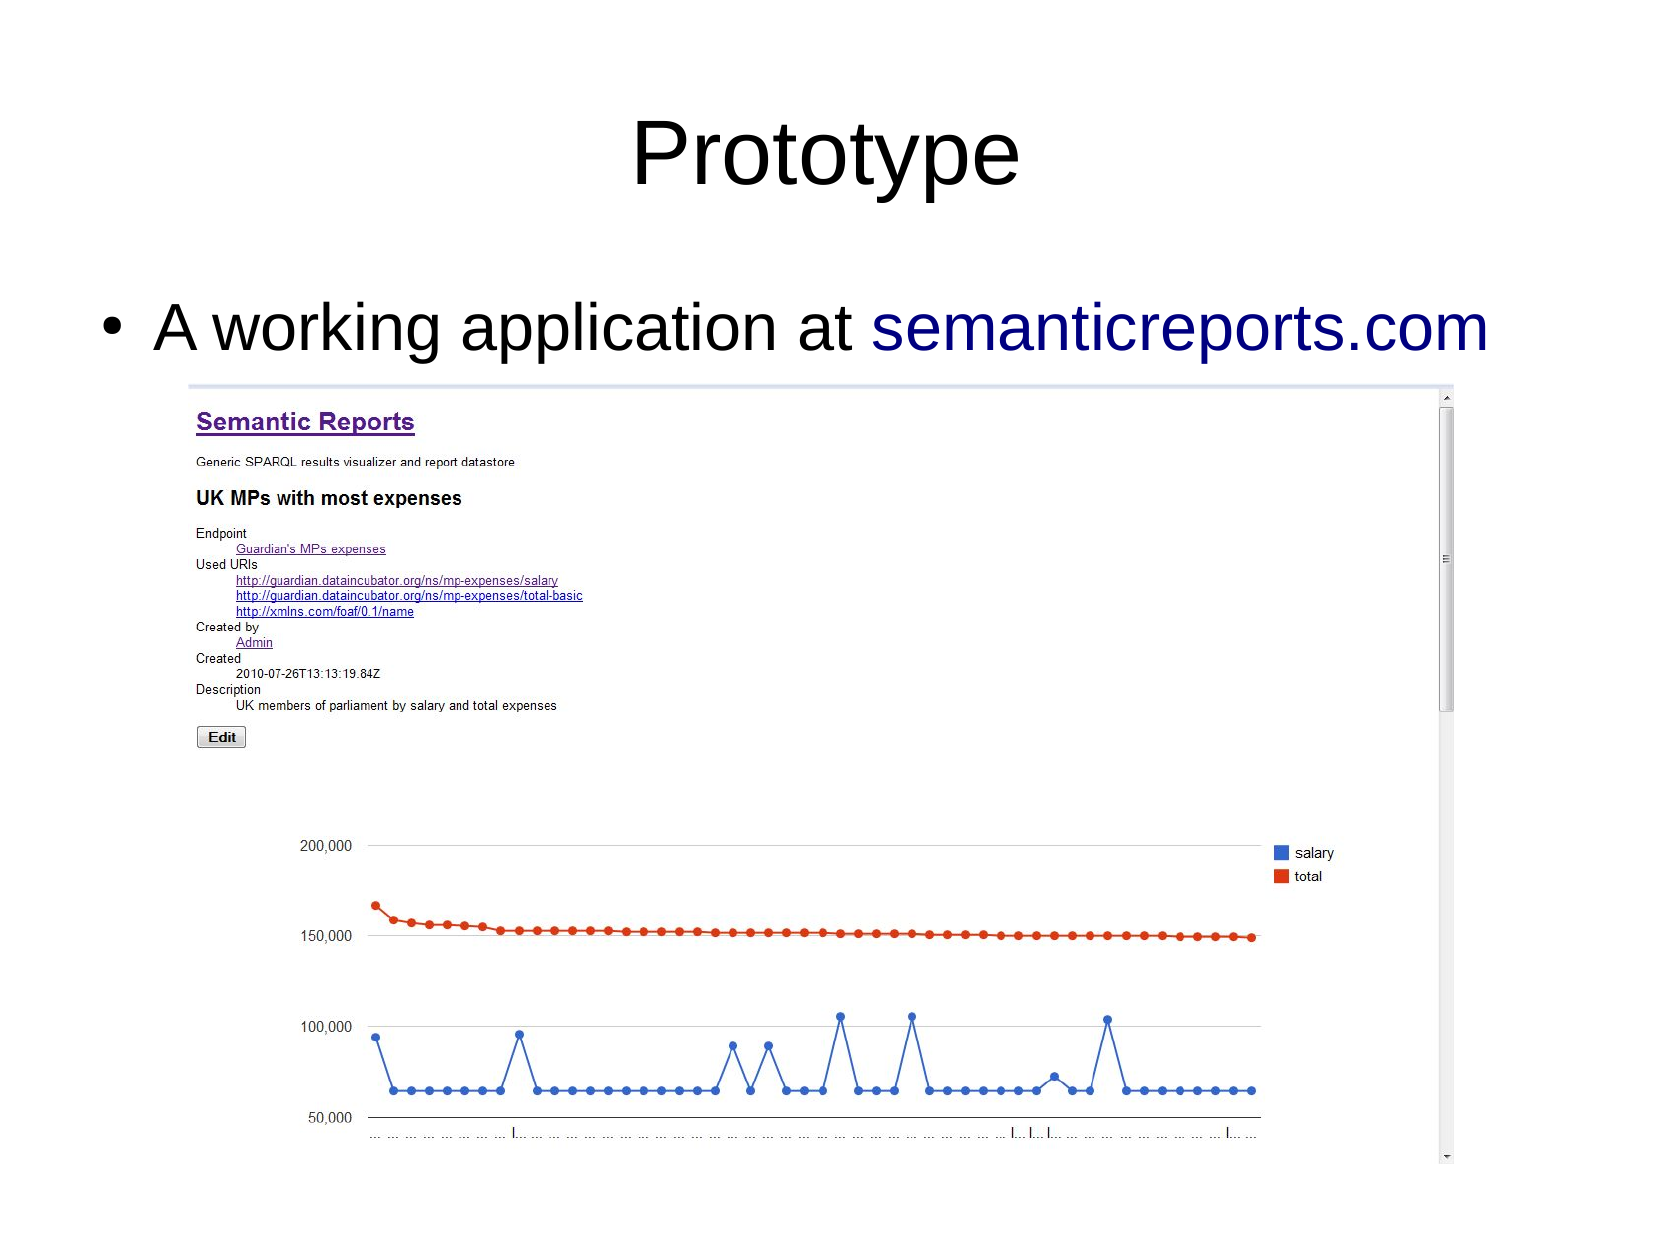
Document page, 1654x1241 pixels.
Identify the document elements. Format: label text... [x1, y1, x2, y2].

list A working application at semanticreports.com [82, 290, 1571, 1094]
title Prototype [82, 56, 1571, 250]
picture [188, 383, 1454, 1164]
